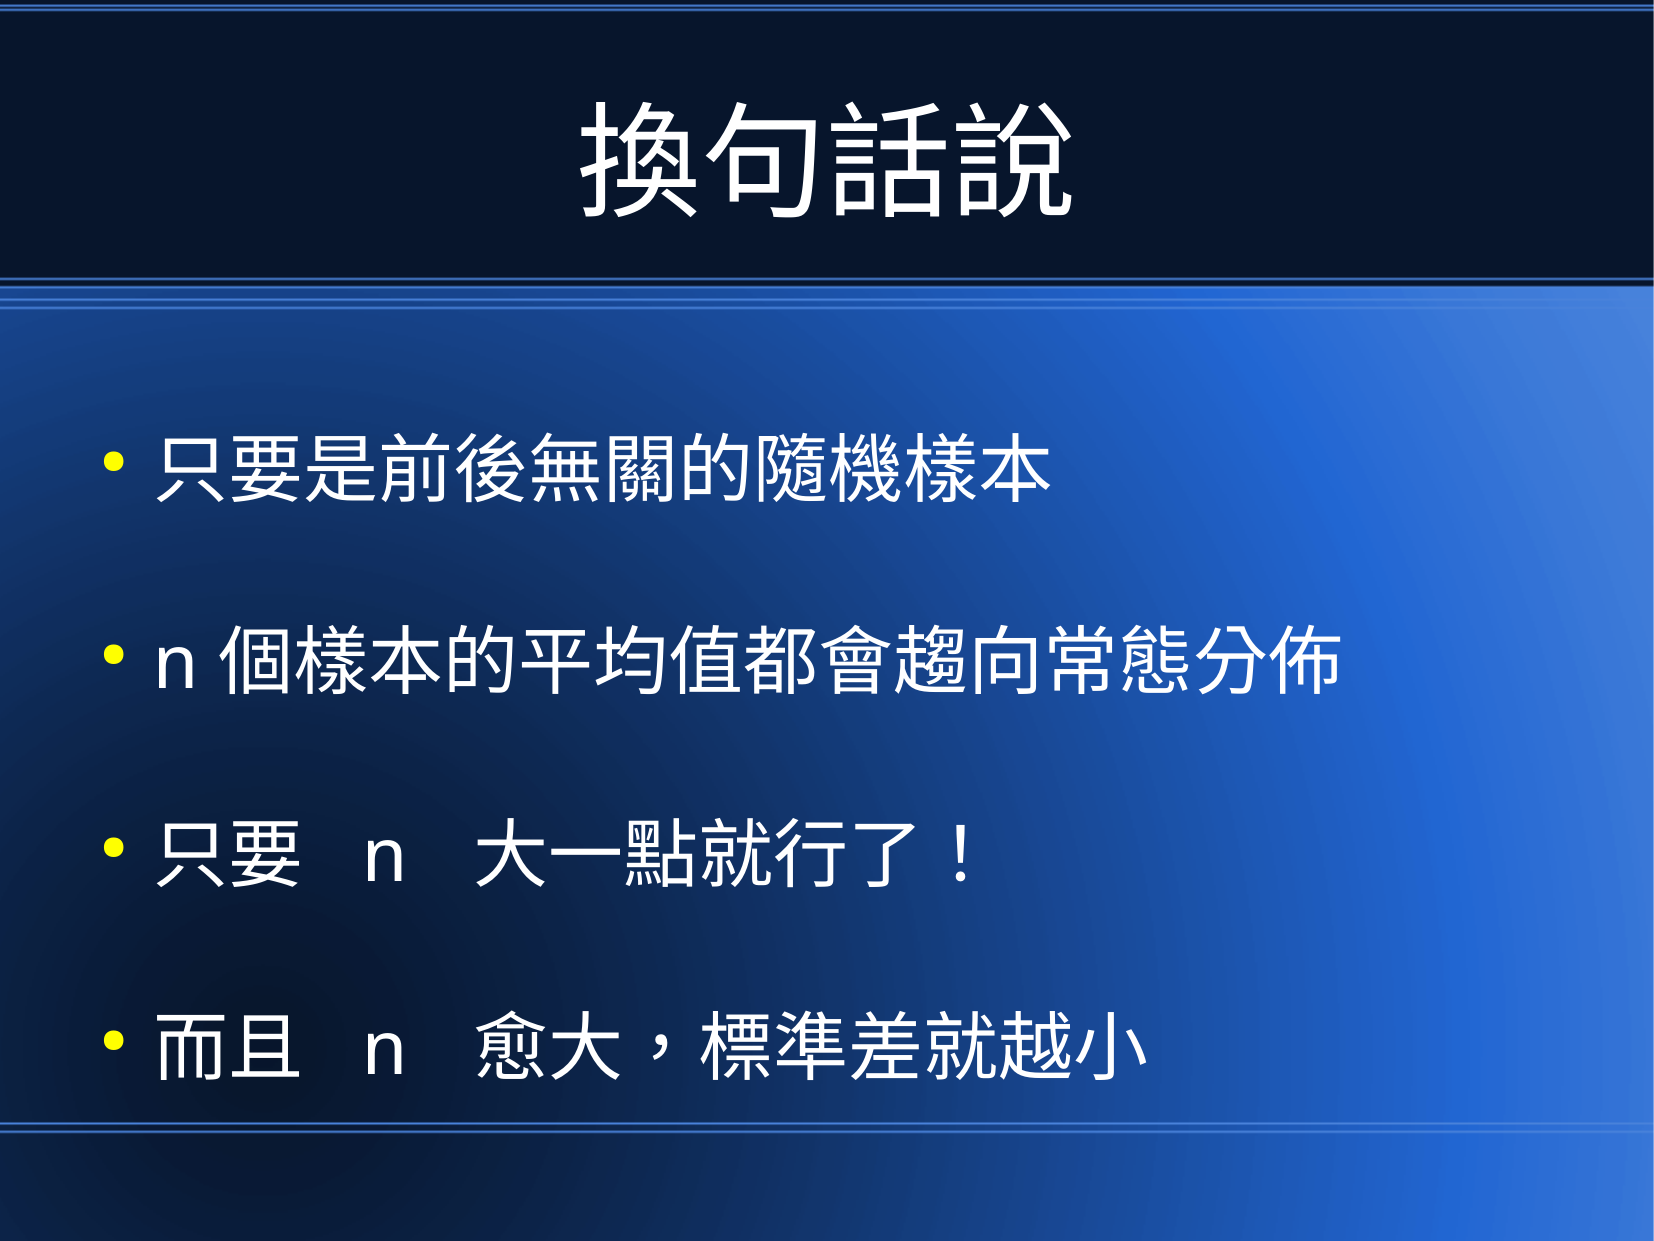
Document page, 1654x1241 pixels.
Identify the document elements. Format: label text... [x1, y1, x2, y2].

list 只要是前後無關的隨機樣本 n個樣本的平均值都會趨向常態分佈 只要 n 大一點就行了！ 而且 n 愈大，標準差就越小 [82, 355, 1571, 1241]
picture [0, 0, 1654, 1241]
title 換句話說 [82, 49, 1571, 257]
